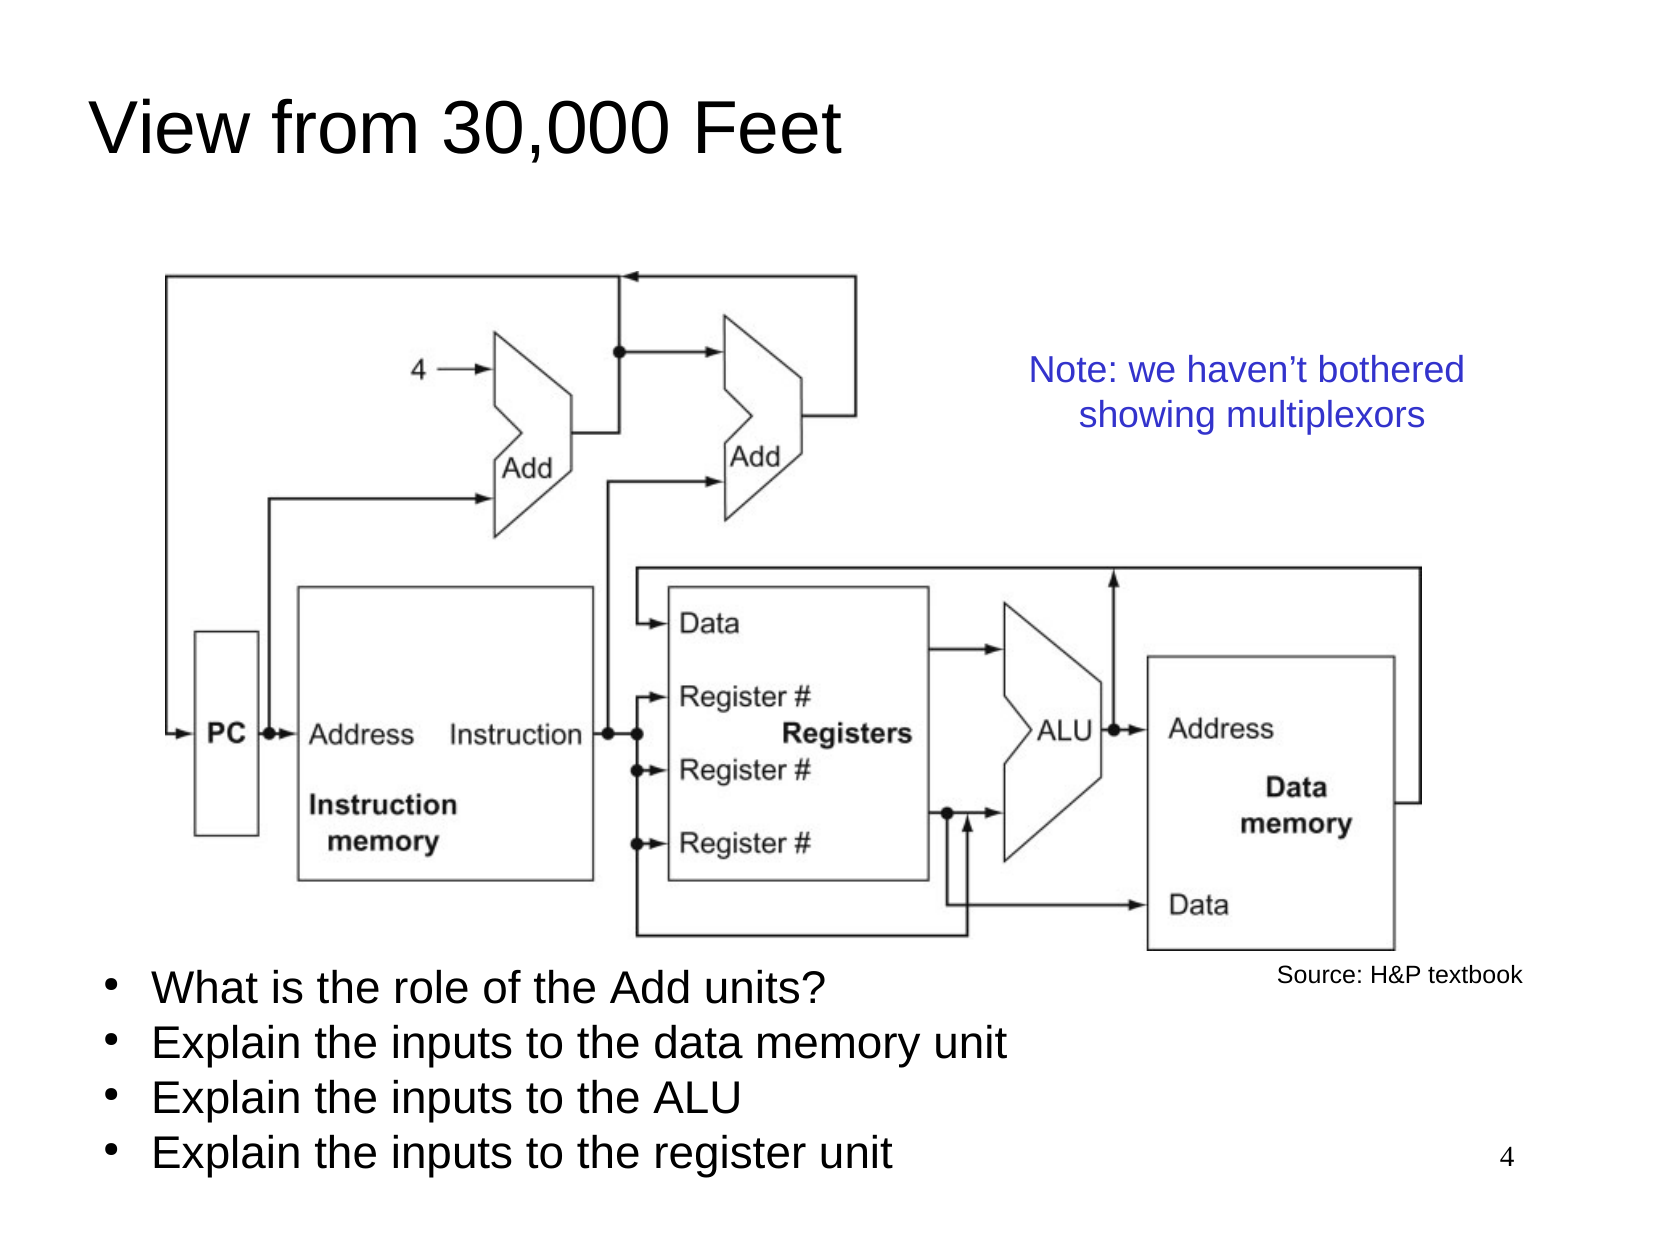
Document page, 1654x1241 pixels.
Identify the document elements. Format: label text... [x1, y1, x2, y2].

text_box What is the role of the Add units? Explain the inputs to the data memory unit Explain the inputs to the ALU Explain the inputs to the register unit [88, 950, 1023, 1186]
text_box <number> [1184, 1129, 1530, 1213]
text_box Note: we haven’t bothered showing multiplexors [1013, 337, 1481, 443]
text_box View from 30,000 Feet [73, 71, 858, 177]
picture [165, 271, 1422, 951]
text_box Source: H&P textbook [1262, 950, 1539, 997]
